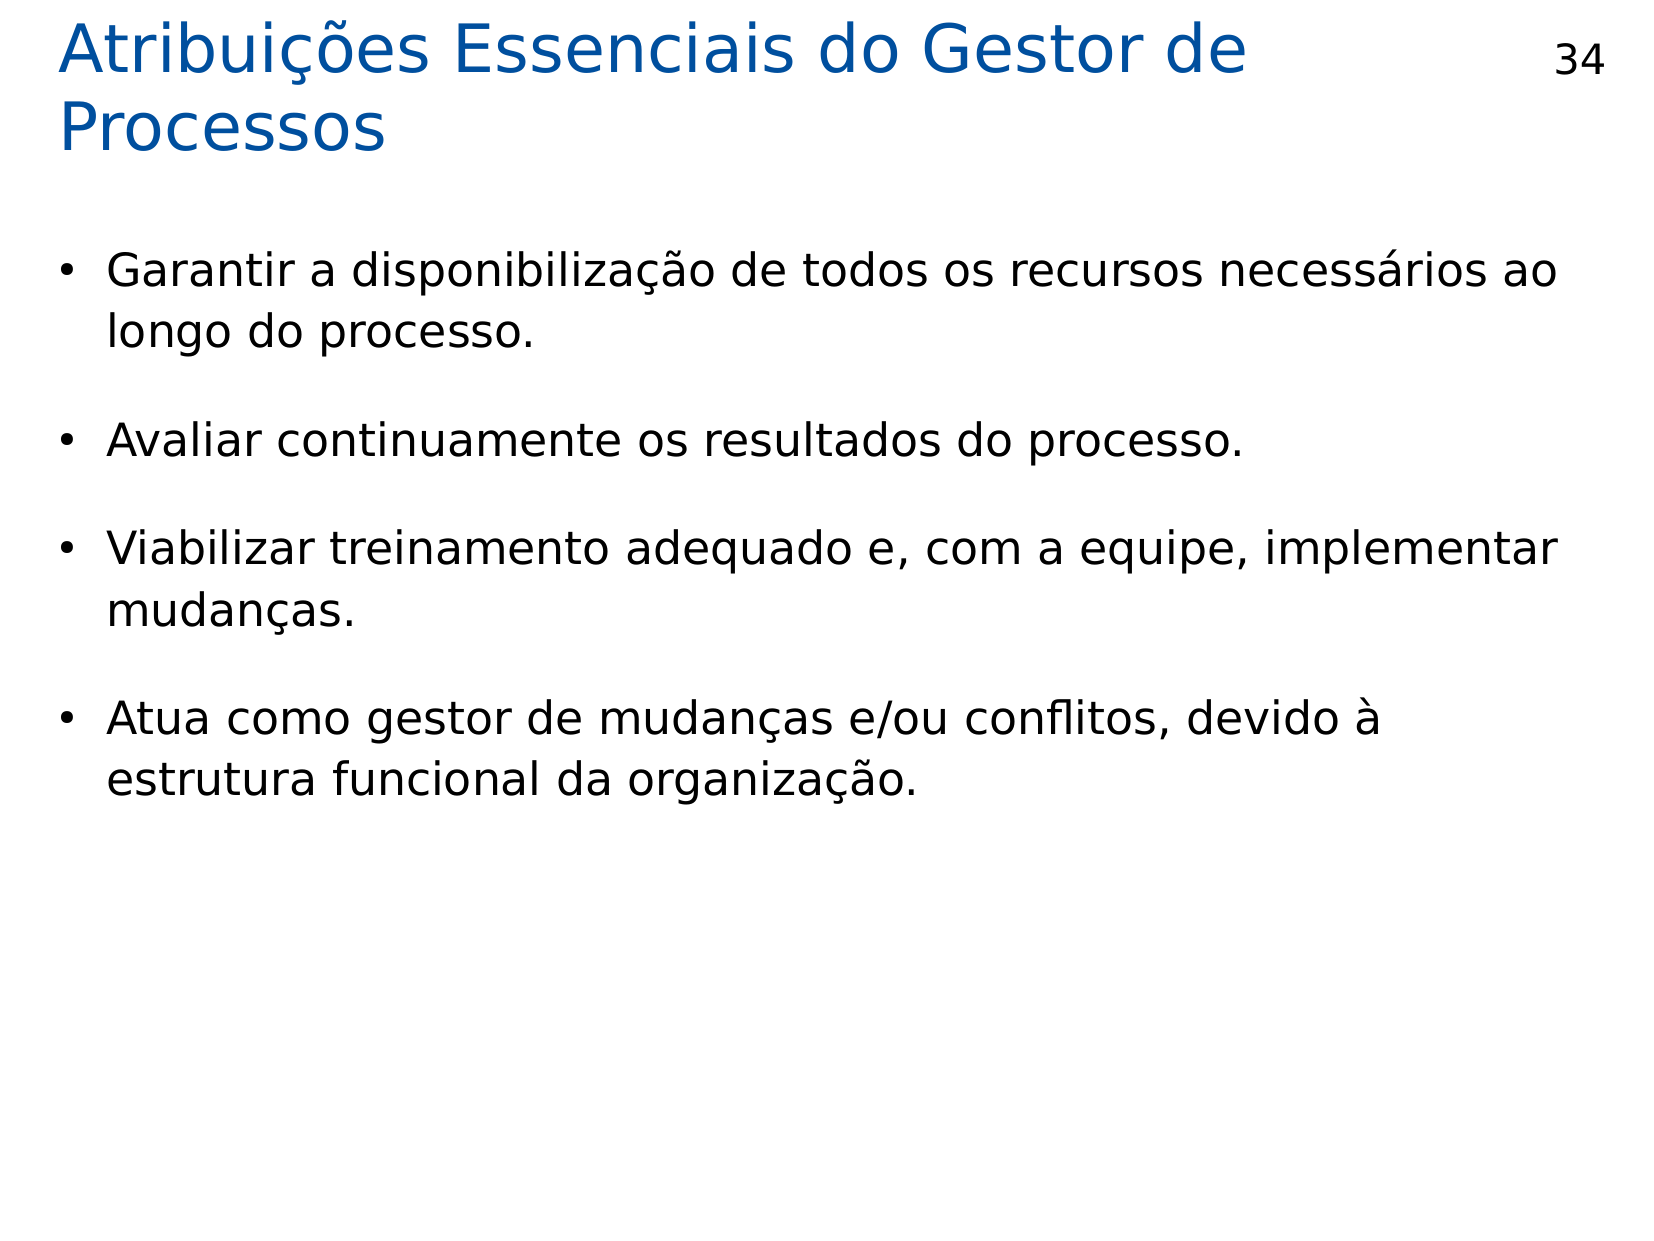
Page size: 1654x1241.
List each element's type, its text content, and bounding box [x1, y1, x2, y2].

list Garantir a disponibilização de todos os recursos necessários ao longo do processo. Avaliar continuamente os resultados do processo. Viabilizar treinamento adequado e, com a equipe, implementar mudanças. Atua como gestor de mudanças e/ou conflitos, devido à estrutura funcional da organização. [59, 236, 1595, 1211]
title Atribuições Essenciais do Gestor de Processos [59, 10, 1506, 167]
